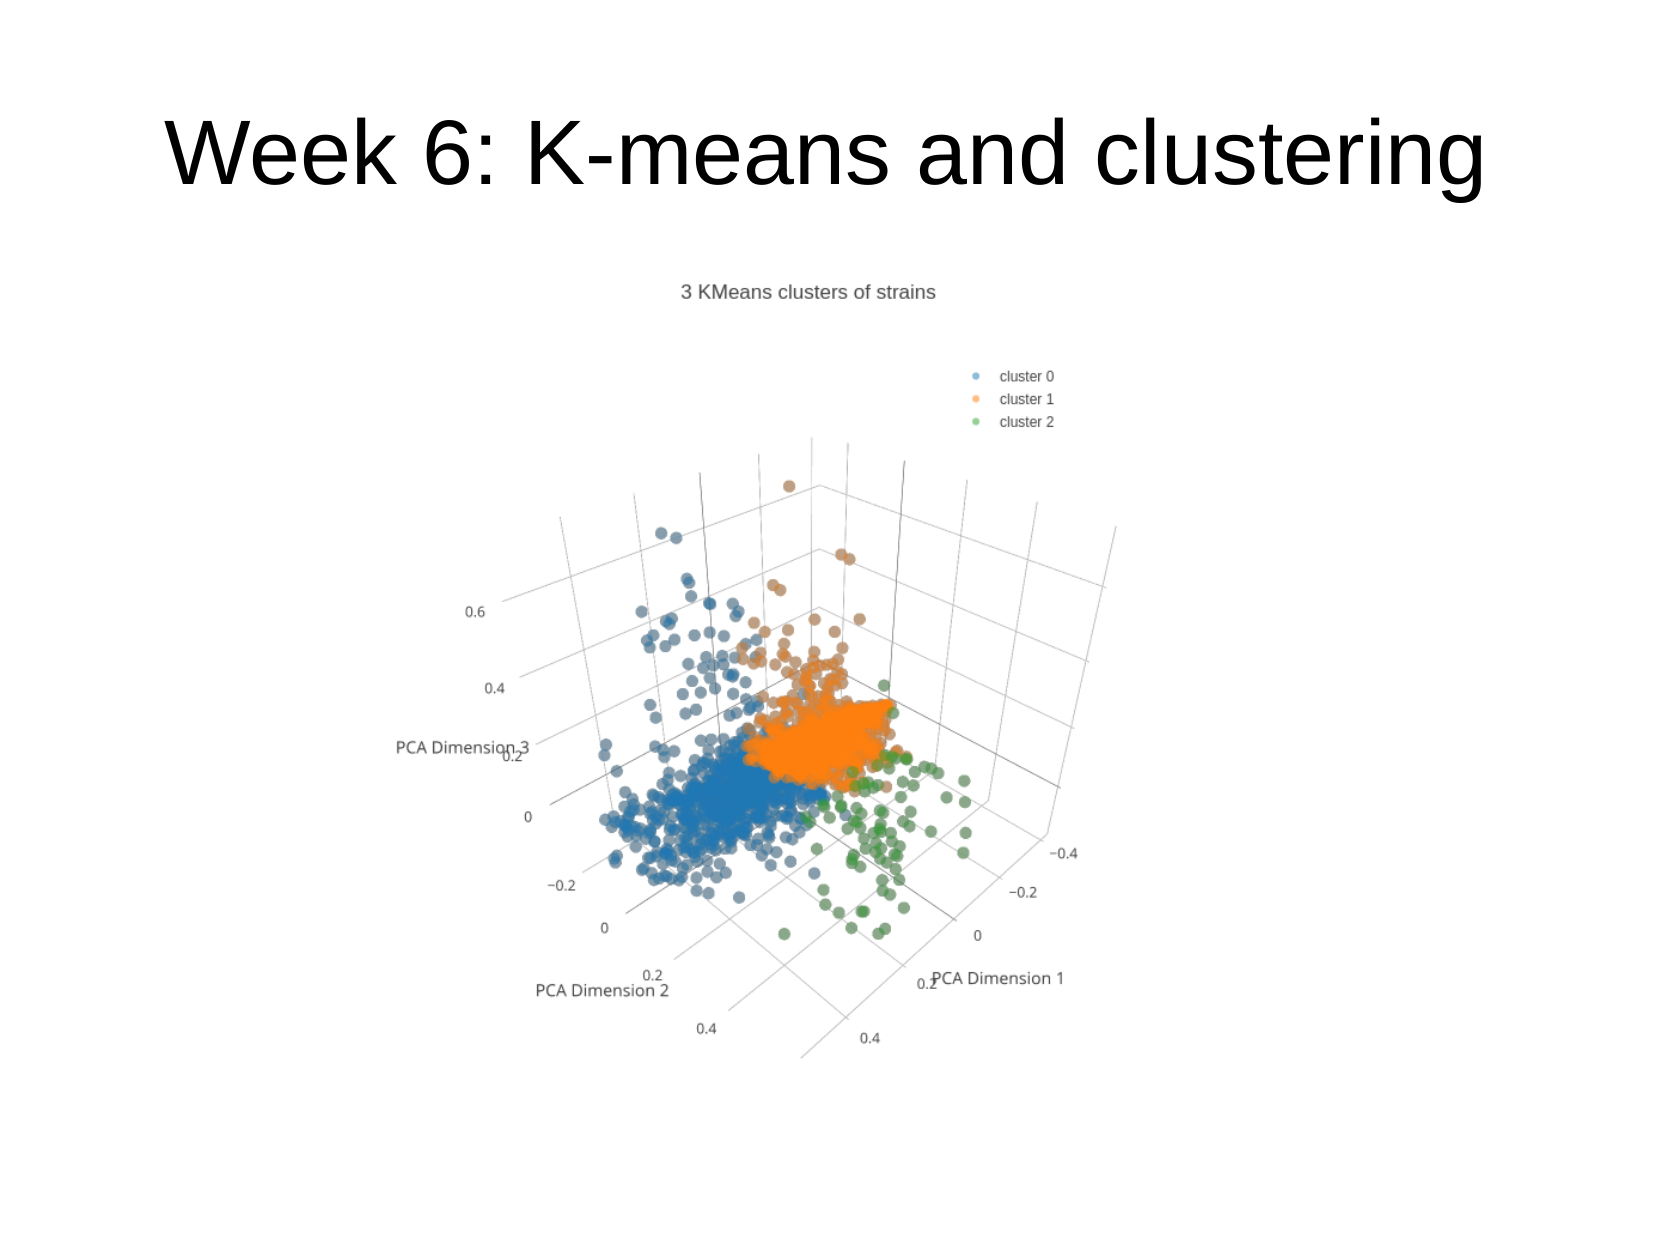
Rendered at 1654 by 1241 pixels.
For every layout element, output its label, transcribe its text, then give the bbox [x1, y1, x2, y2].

picture [165, 239, 1452, 1153]
title Week 6: K-means and clustering [82, 49, 1571, 257]
